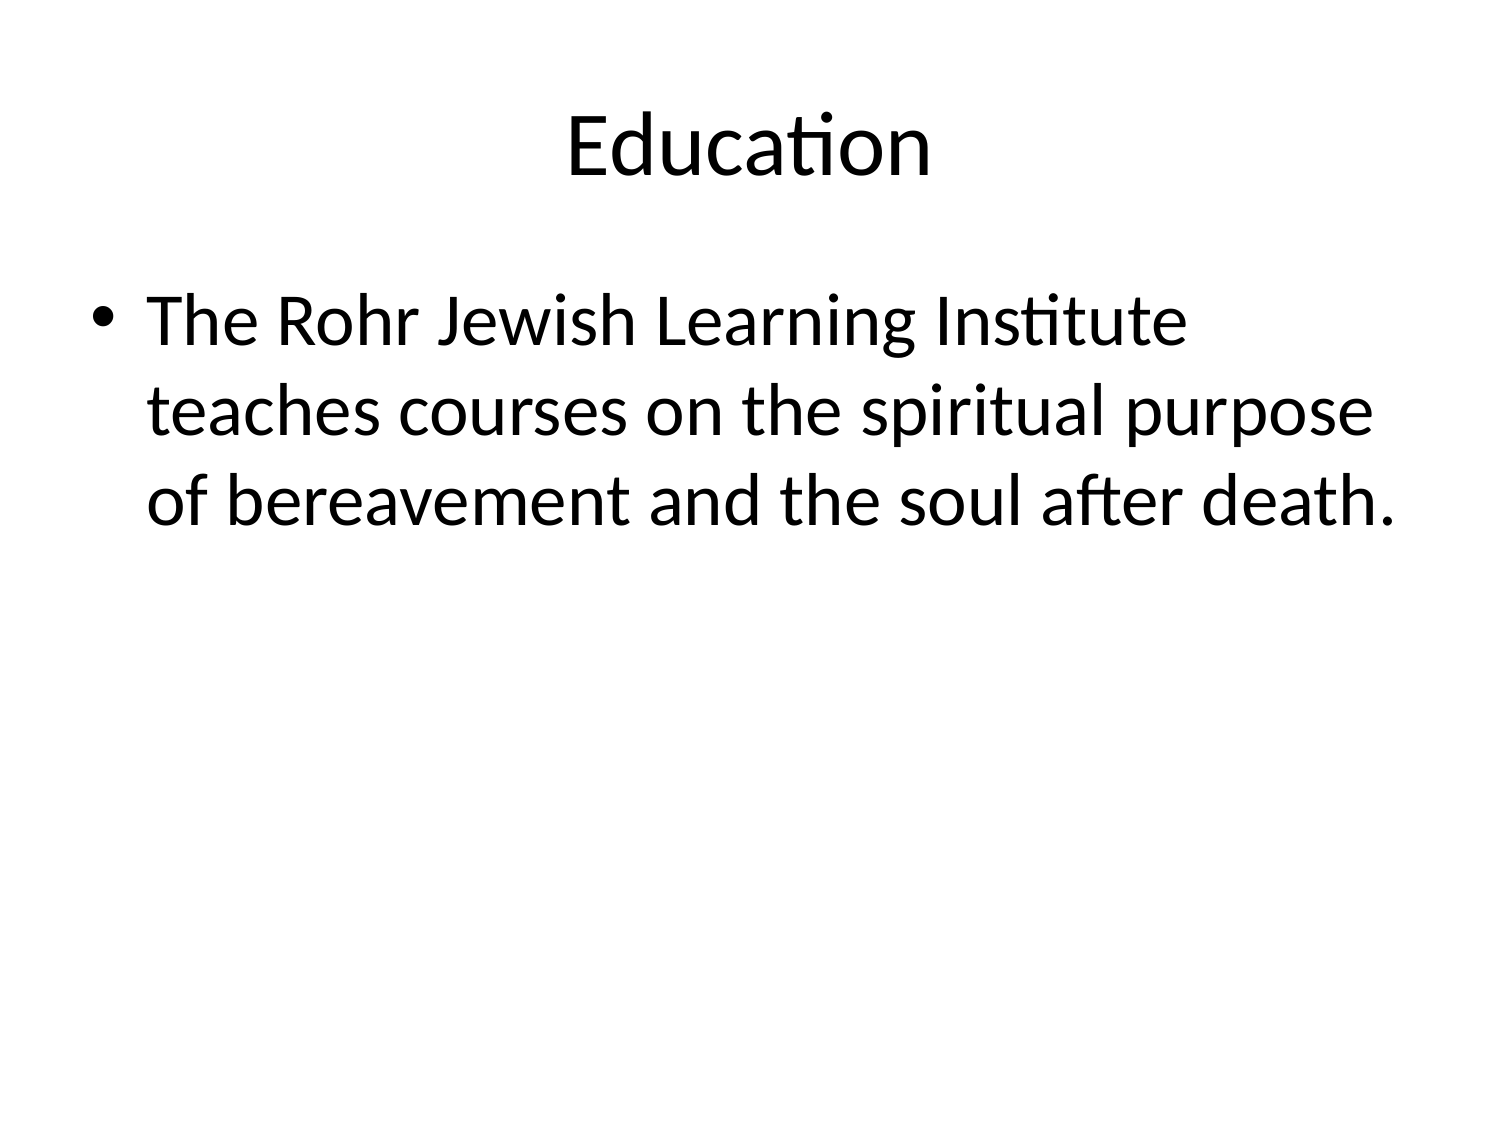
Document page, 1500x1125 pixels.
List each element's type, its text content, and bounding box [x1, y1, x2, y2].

title Education [75, 45, 1425, 233]
list The Rohr Jewish Learning Institute teaches courses on the spiritual purpose of bereavement and the soul after death. [75, 262, 1425, 1005]
